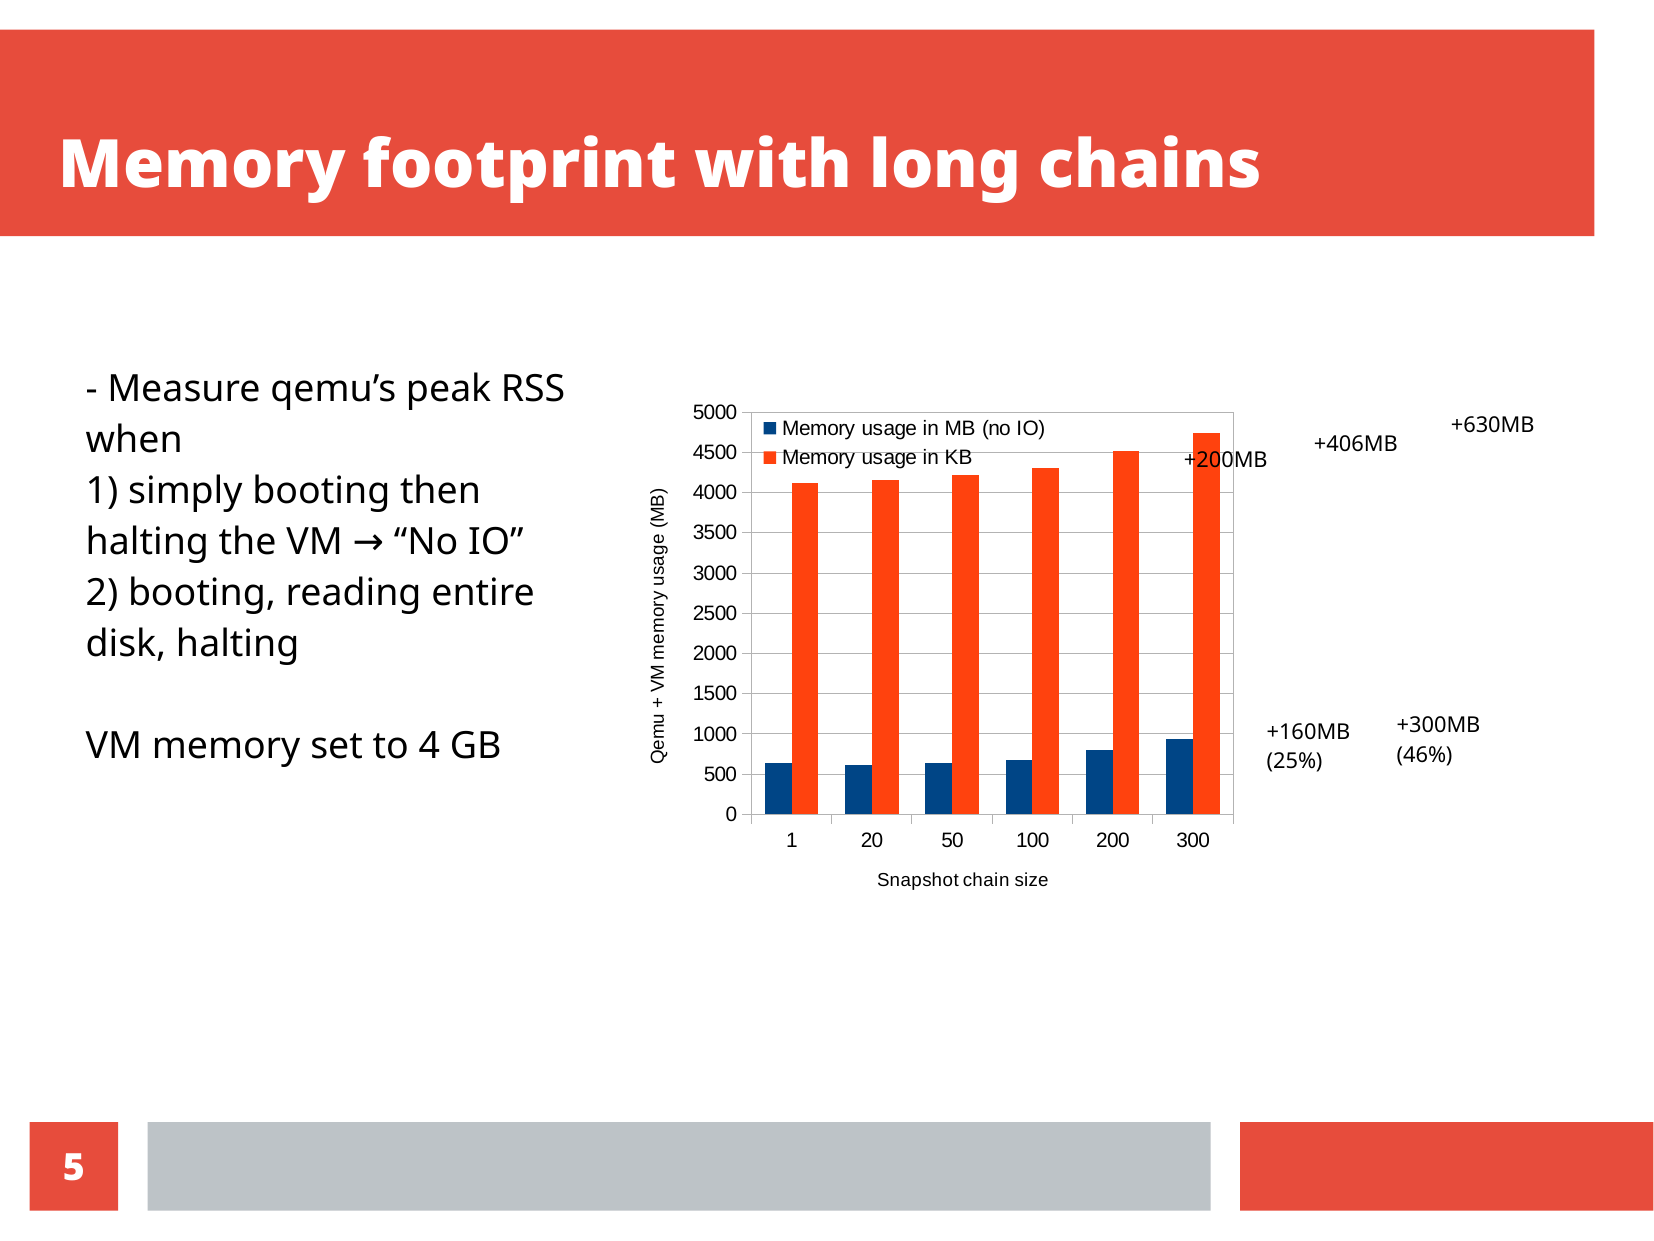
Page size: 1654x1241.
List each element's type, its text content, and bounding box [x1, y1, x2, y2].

text_box +200MB [1169, 437, 1293, 478]
chart [614, 389, 1560, 922]
text_box +300MB (46%) [1381, 701, 1505, 768]
text_box - Measure qemu’s peak RSS when 1) simply booting then halting the VM → “No IO” 2) booting, reading entire disk, halting VM memory set to 4 GB [70, 354, 615, 718]
title Memory footprint with long chains [59, 59, 1595, 207]
text_box +406MB [1299, 420, 1423, 461]
text_box +630MB [1436, 401, 1560, 442]
text_box +160MB (25%) [1251, 708, 1375, 775]
